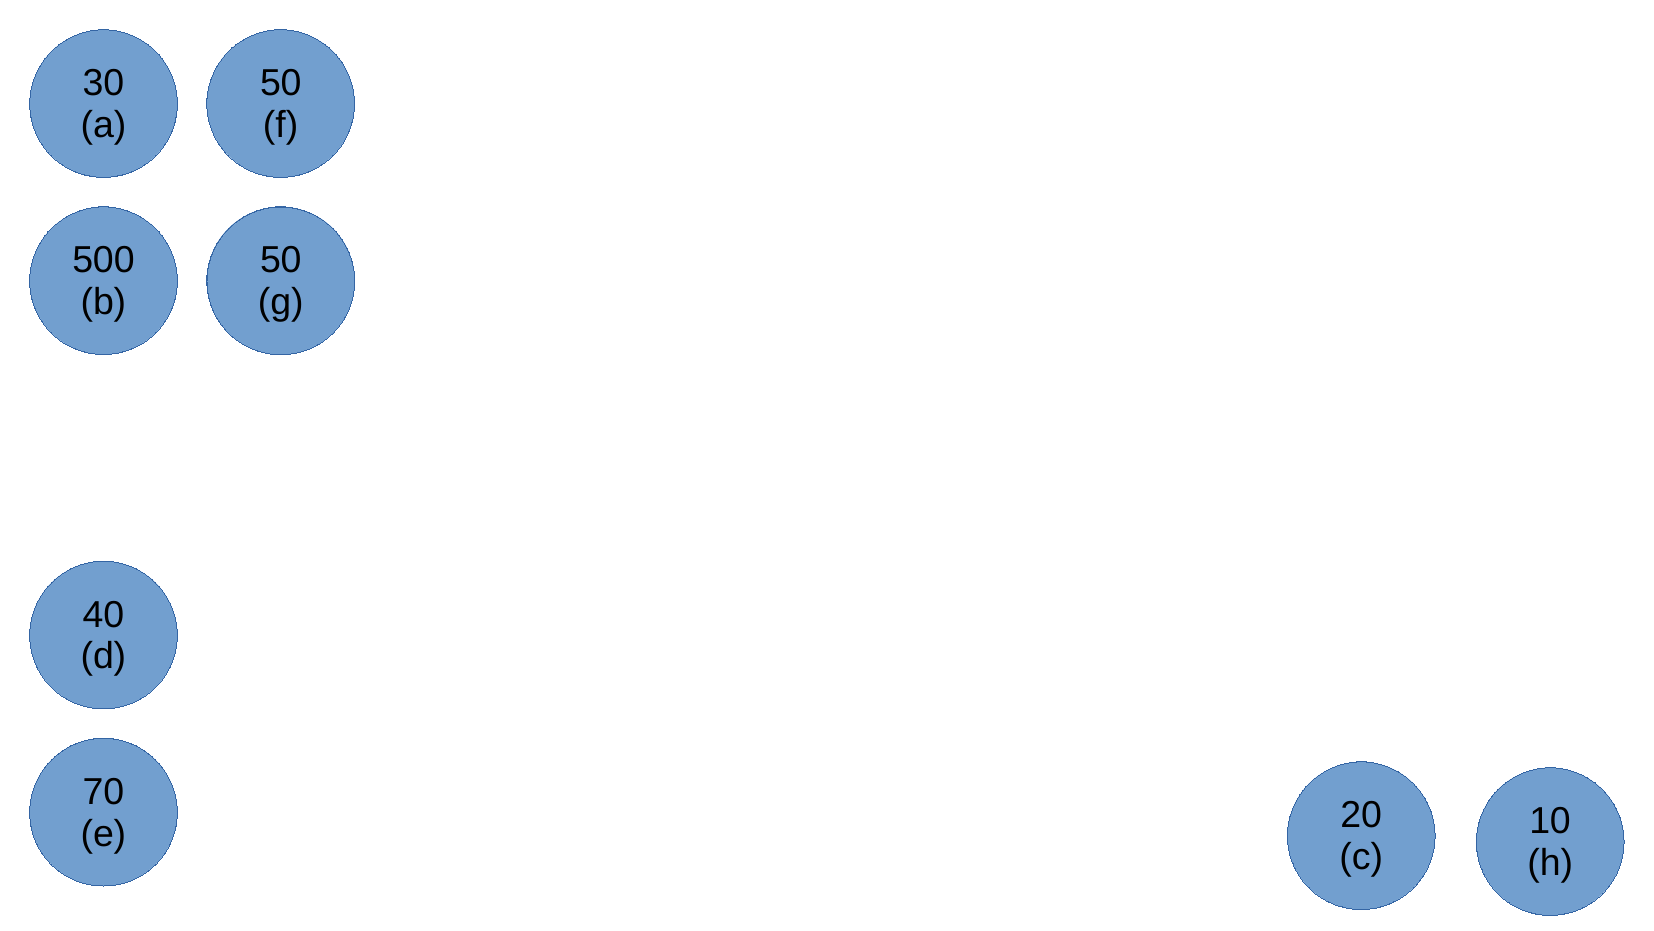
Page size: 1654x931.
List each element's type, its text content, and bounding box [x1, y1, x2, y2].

text_box 50 (f) [206, 29, 355, 178]
text_box 30 (a) [29, 29, 178, 178]
text_box 50 (g) [206, 206, 355, 355]
text_box 40 (d) [29, 561, 178, 709]
text_box 20 (c) [1287, 761, 1436, 910]
text_box 500 (b) [29, 206, 178, 355]
text_box 10 (h) [1476, 767, 1625, 916]
text_box 70 (e) [29, 738, 178, 887]
